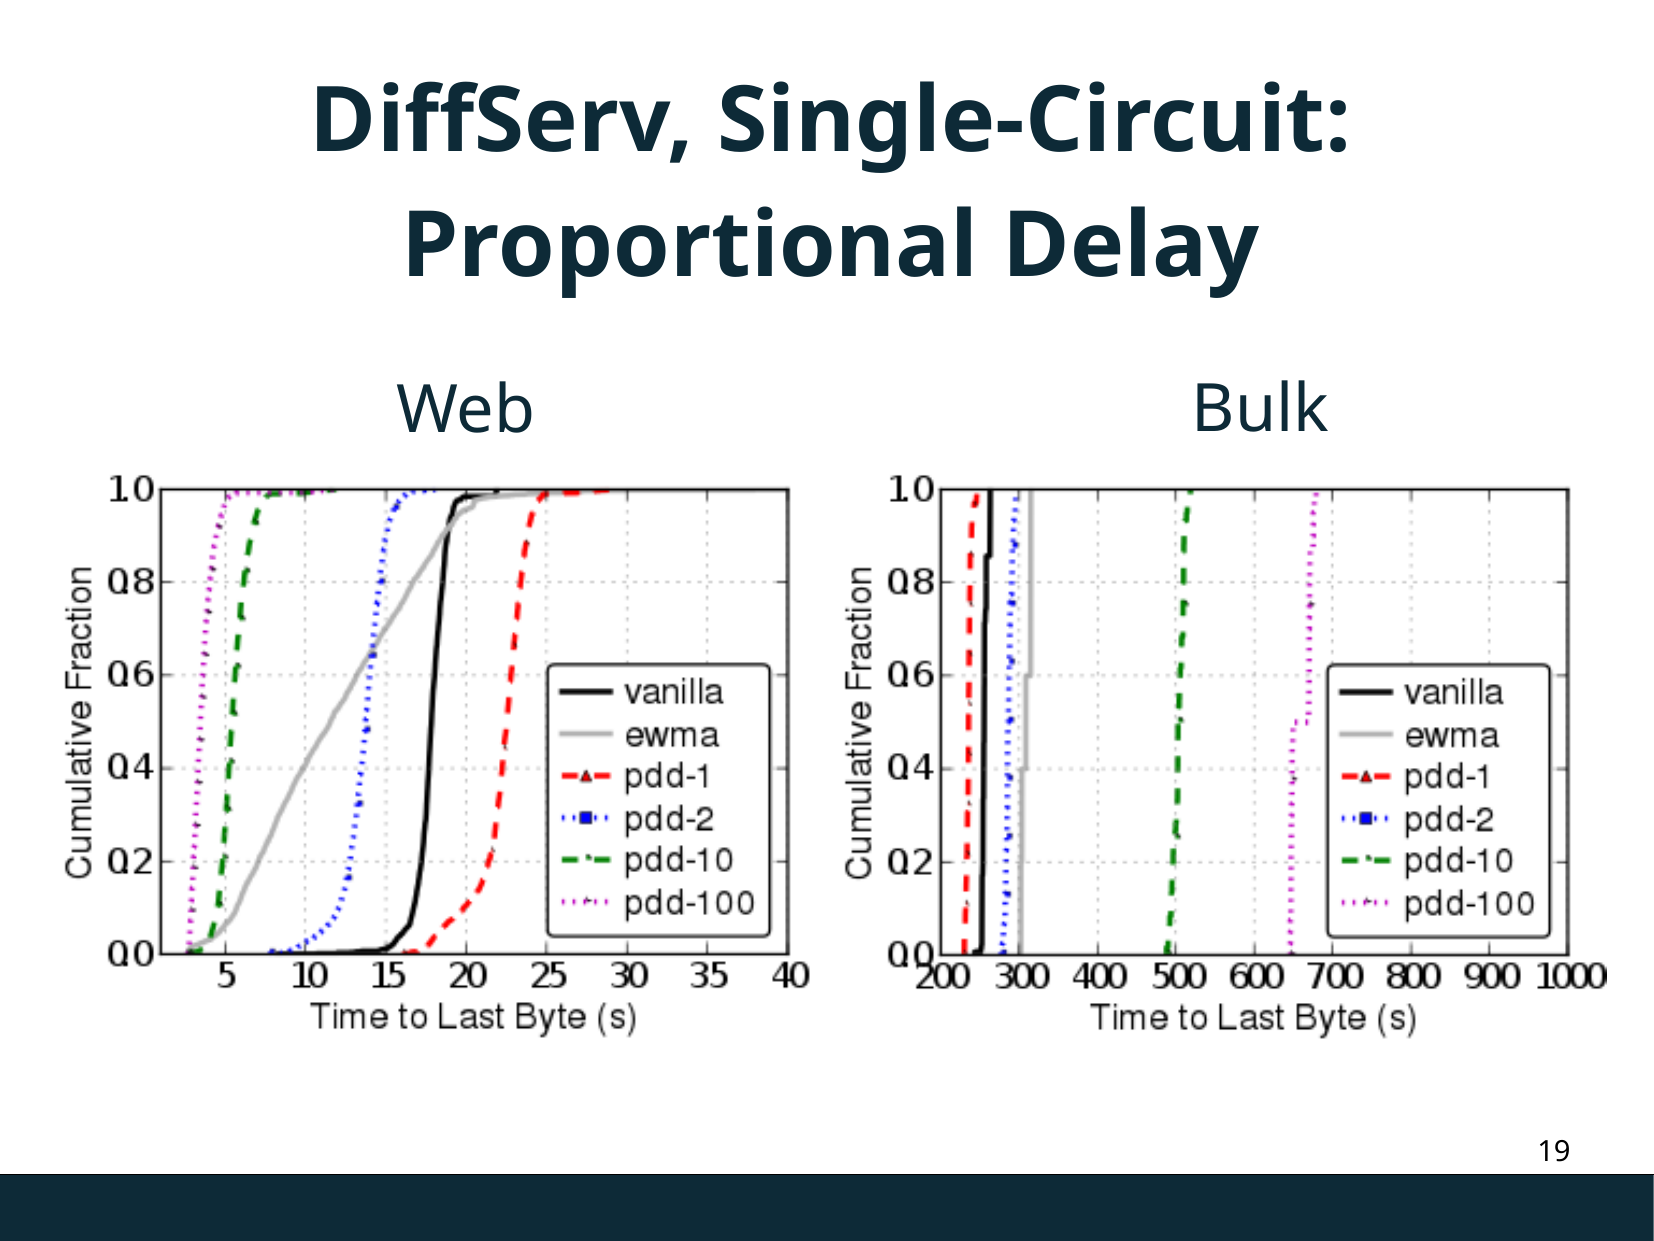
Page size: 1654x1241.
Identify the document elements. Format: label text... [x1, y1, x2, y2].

picture [833, 461, 1607, 1043]
picture [53, 461, 827, 1043]
text_box Bulk [1140, 352, 1381, 445]
title DiffServ, Single-Circuit: Proportional Delay [86, 72, 1575, 285]
text_box Web [285, 354, 646, 446]
